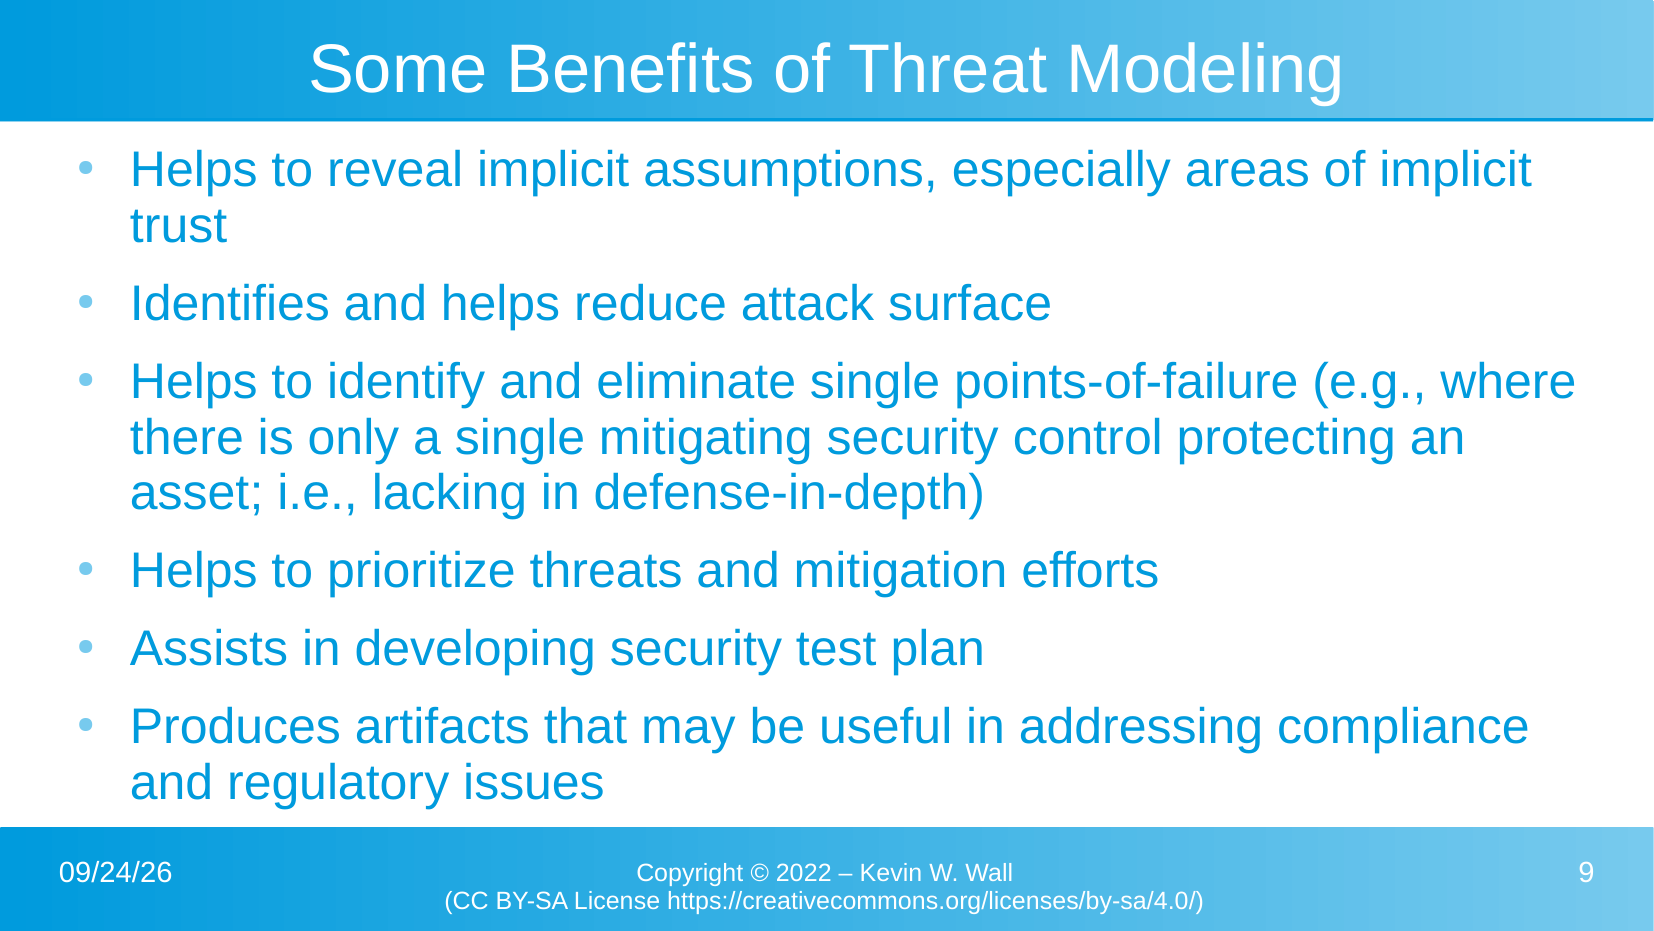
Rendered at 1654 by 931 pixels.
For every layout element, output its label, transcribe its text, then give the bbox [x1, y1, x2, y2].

title Some Benefits of Threat Modeling [59, 29, 1595, 108]
list Helps to reveal implicit assumptions, especially areas of implicit trust Identifies and helps reduce attack surface Helps to identify and eliminate single points-of-failure (e.g., where there is only a single mitigating security control protecting an asset; i.e., lacking in defense-in-depth) Helps to prioritize threats and mitigation efforts Assists in developing security test plan Produces artifacts that may be useful in addressing compliance and regulatory issues [59, 141, 1595, 733]
